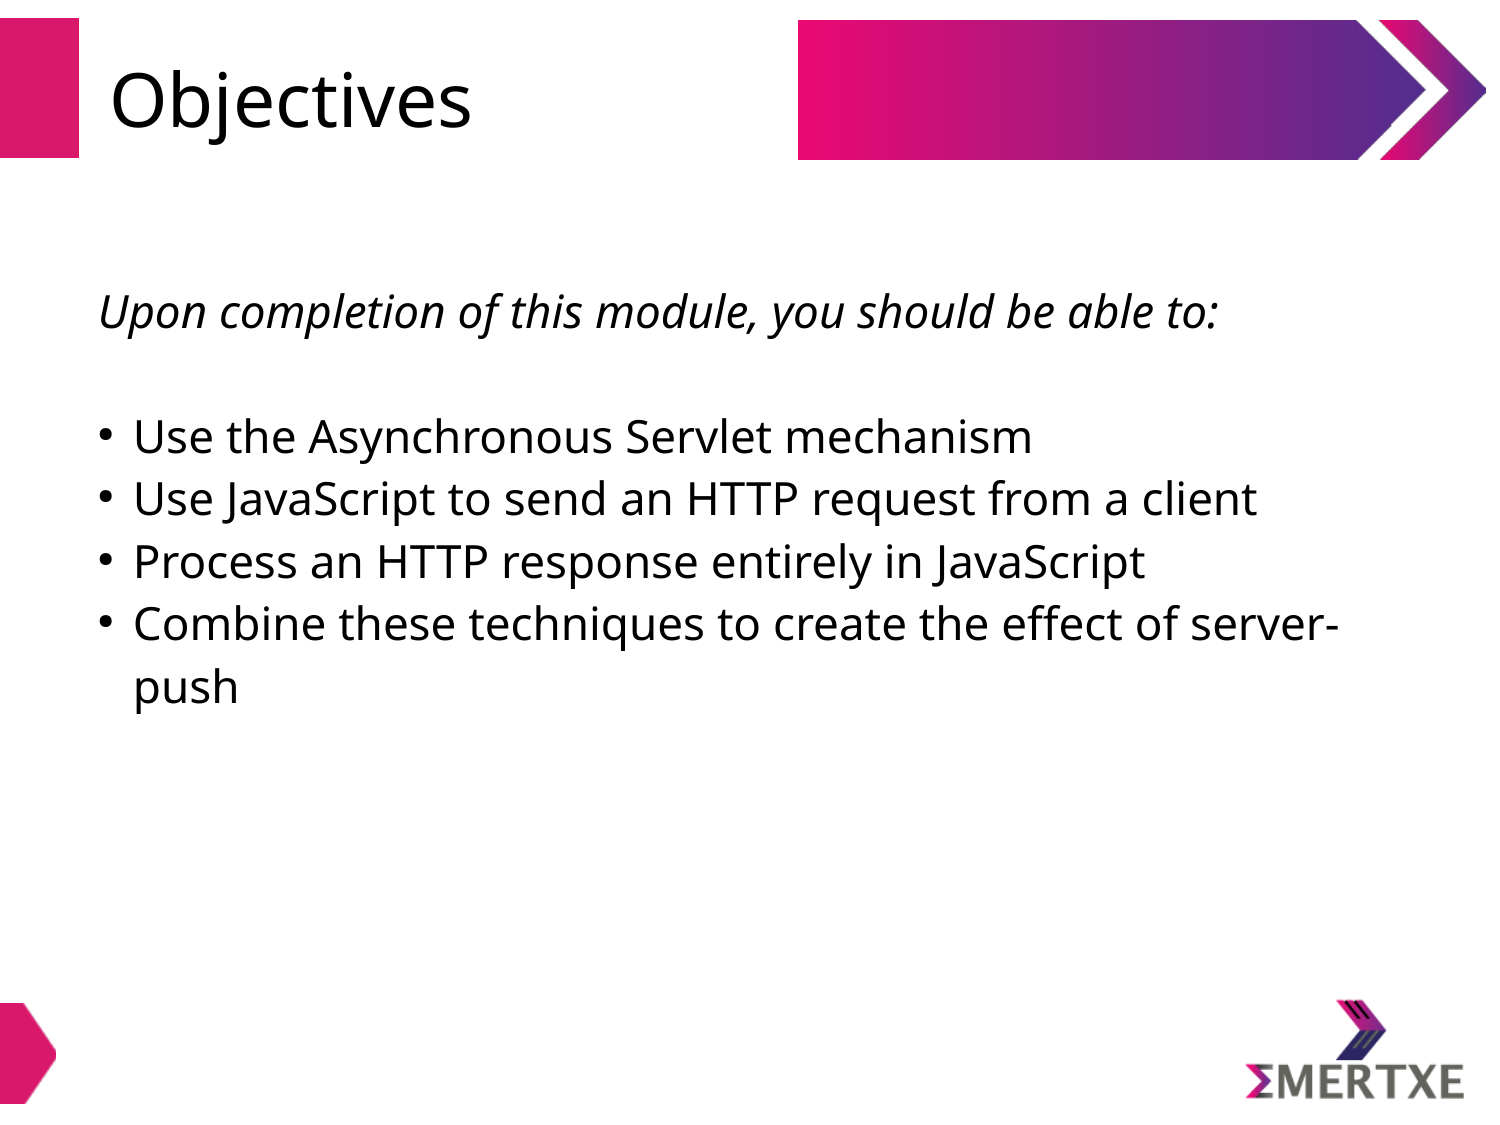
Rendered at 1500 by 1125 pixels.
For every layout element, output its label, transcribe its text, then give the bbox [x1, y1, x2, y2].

text_box Upon completion of this module, you should be able to: Use the Asynchronous Servlet mechanism Use JavaScript to send an HTTP request from a client Process an HTTP response entirely in JavaScript Combine these techniques to create the effect of server-push [82, 271, 1371, 820]
picture [1245, 996, 1465, 1099]
picture [798, 20, 1486, 160]
text_box Objectives [94, 39, 768, 142]
